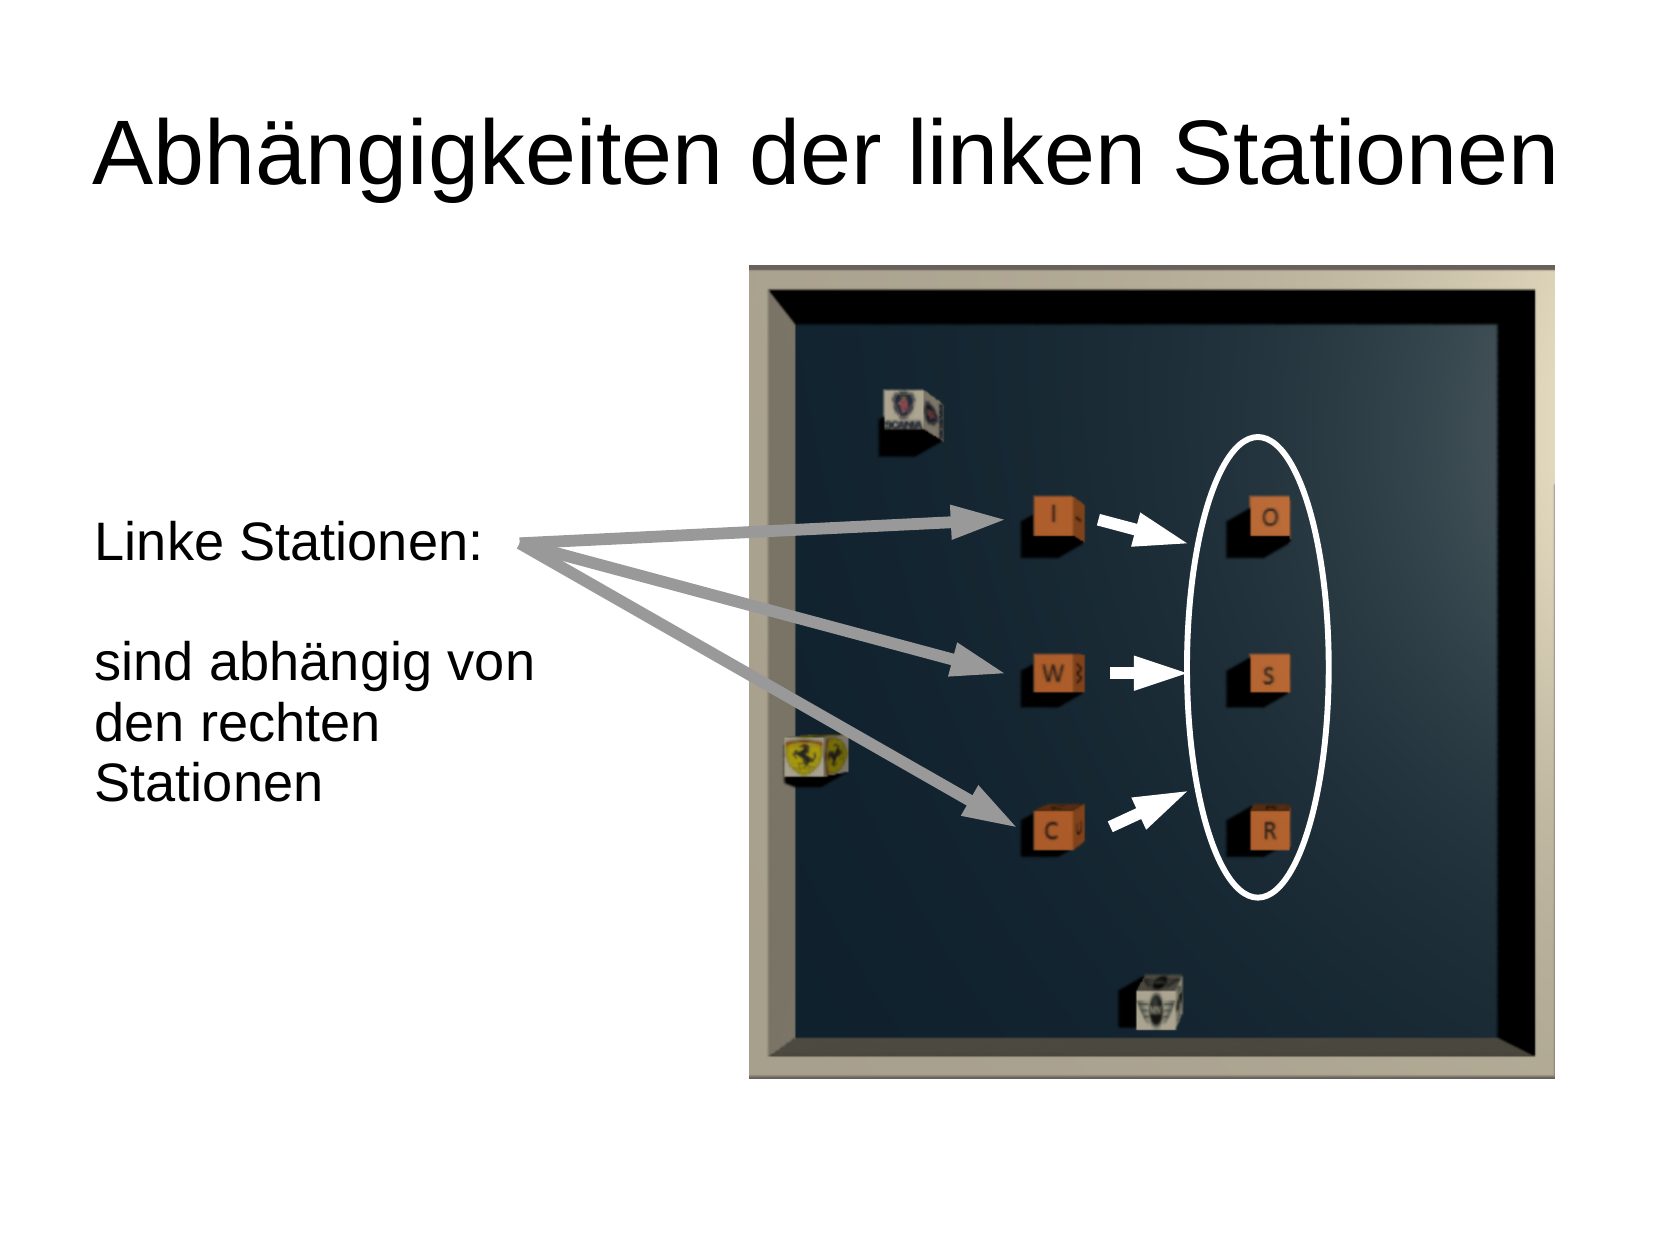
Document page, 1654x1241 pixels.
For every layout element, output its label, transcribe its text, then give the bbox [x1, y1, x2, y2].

title Linke Stationen: sind abhängig von den rechten Stationen [94, 450, 579, 814]
picture [749, 265, 1555, 1079]
text_box [1187, 437, 1329, 898]
title Abhängigkeiten der linken Stationen [82, 49, 1571, 257]
